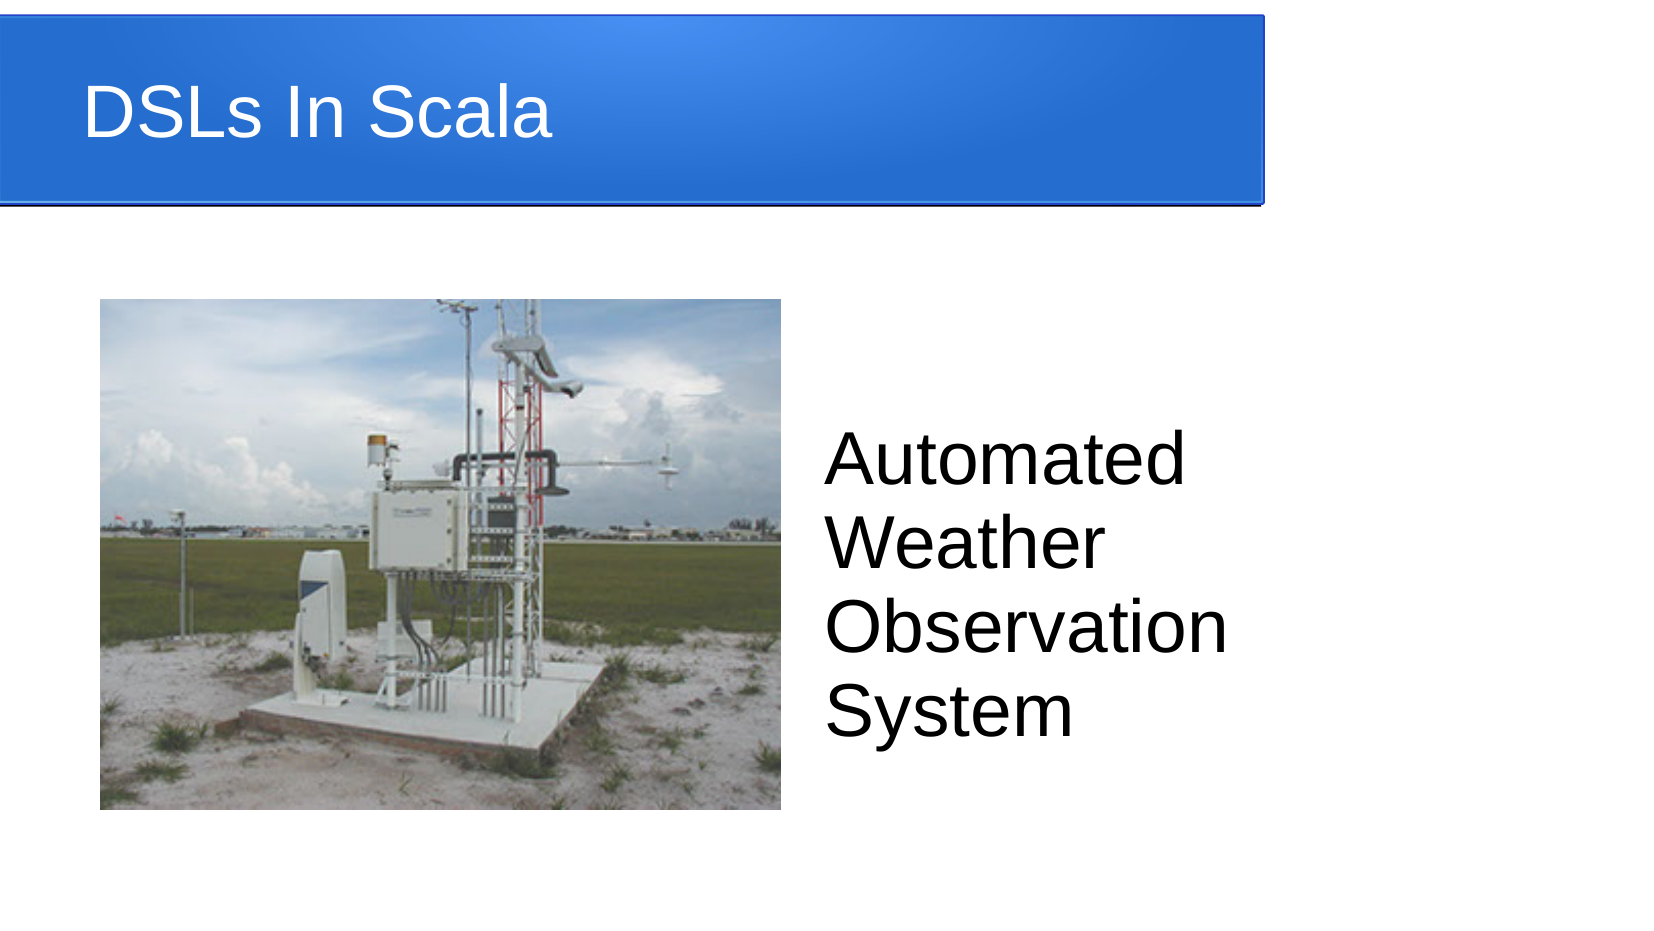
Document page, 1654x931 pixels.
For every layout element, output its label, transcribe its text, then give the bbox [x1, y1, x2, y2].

picture [100, 299, 781, 811]
title DSLs In Scala [82, 35, 1235, 189]
text_box Automated Weather Observation System [810, 409, 1261, 706]
